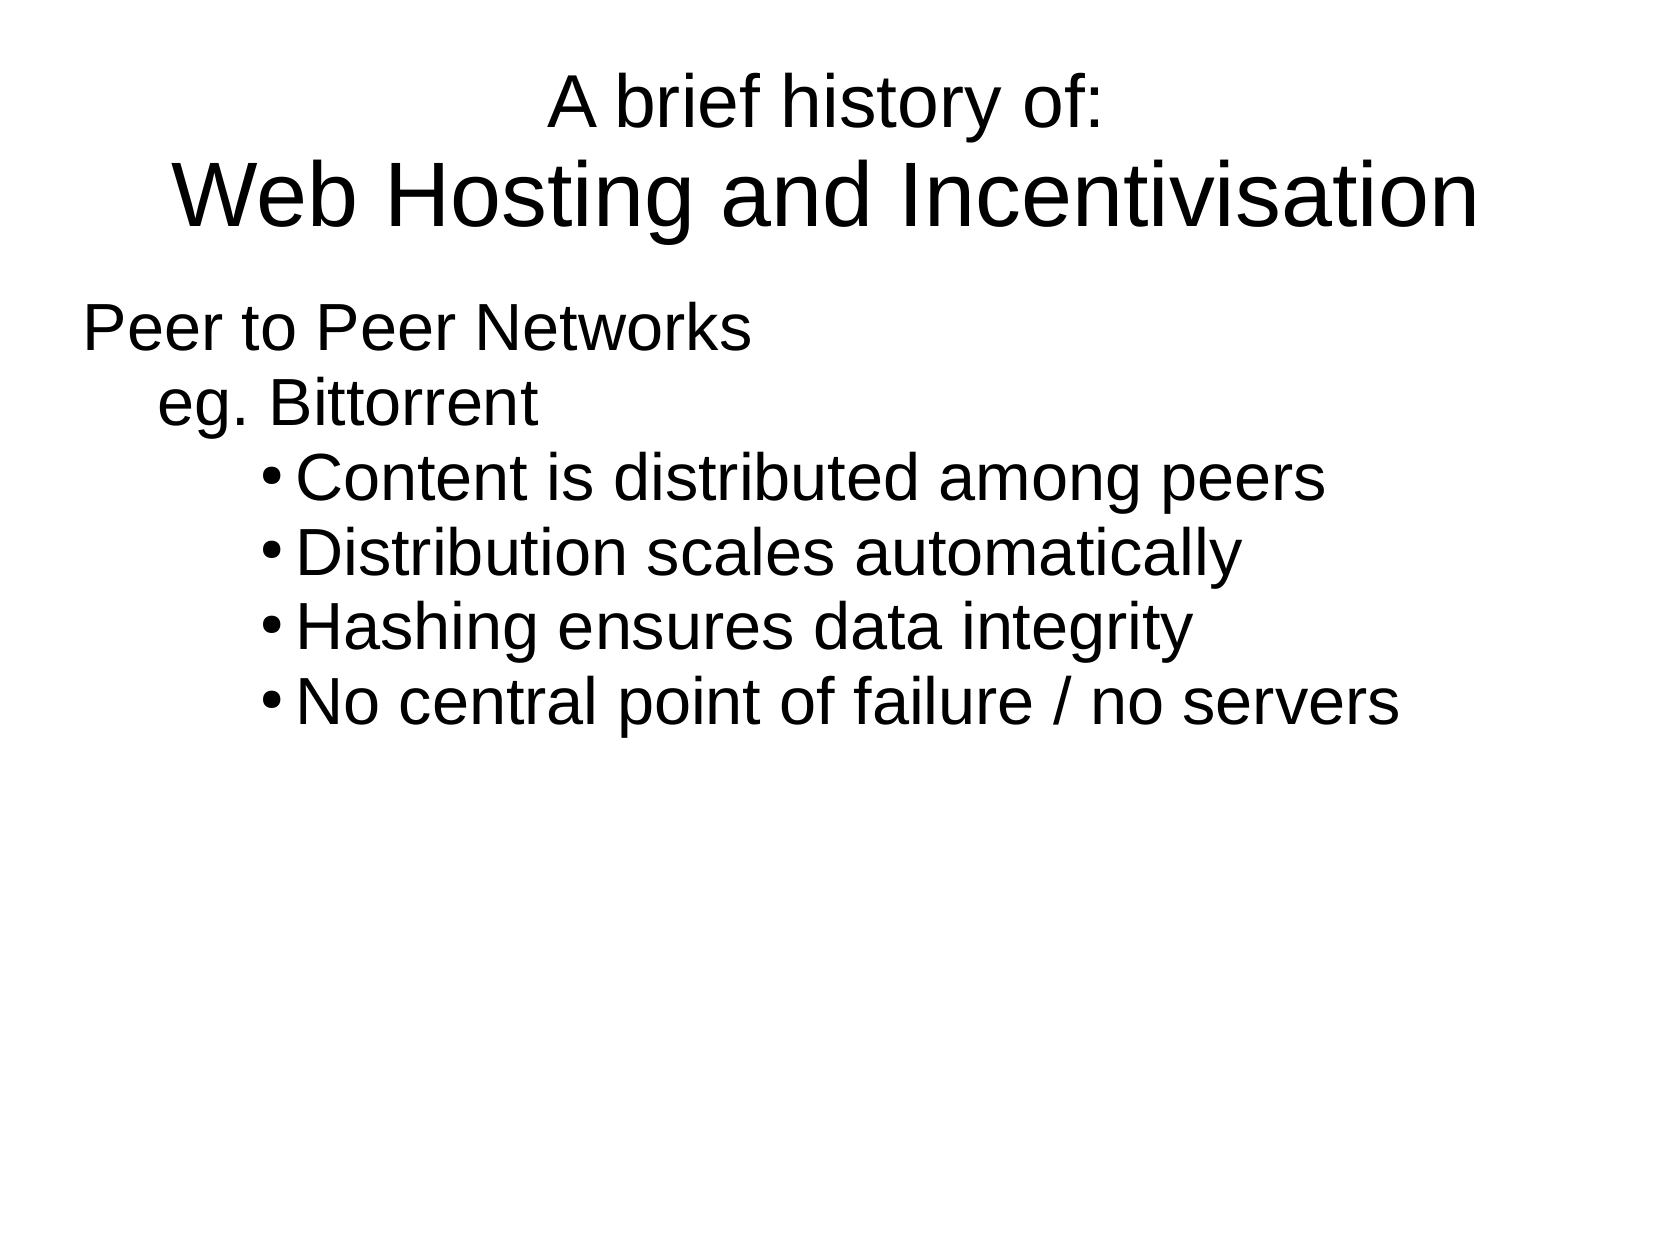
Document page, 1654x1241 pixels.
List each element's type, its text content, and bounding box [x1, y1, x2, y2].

title A brief history of: Web Hosting and Incentivisation [82, 49, 1571, 257]
subtitle Peer to Peer Networks eg. Bittorrent Content is distributed among peers Distribution scales automatically Hashing ensures data integrity No central point of failure / no servers [82, 290, 1571, 1010]
